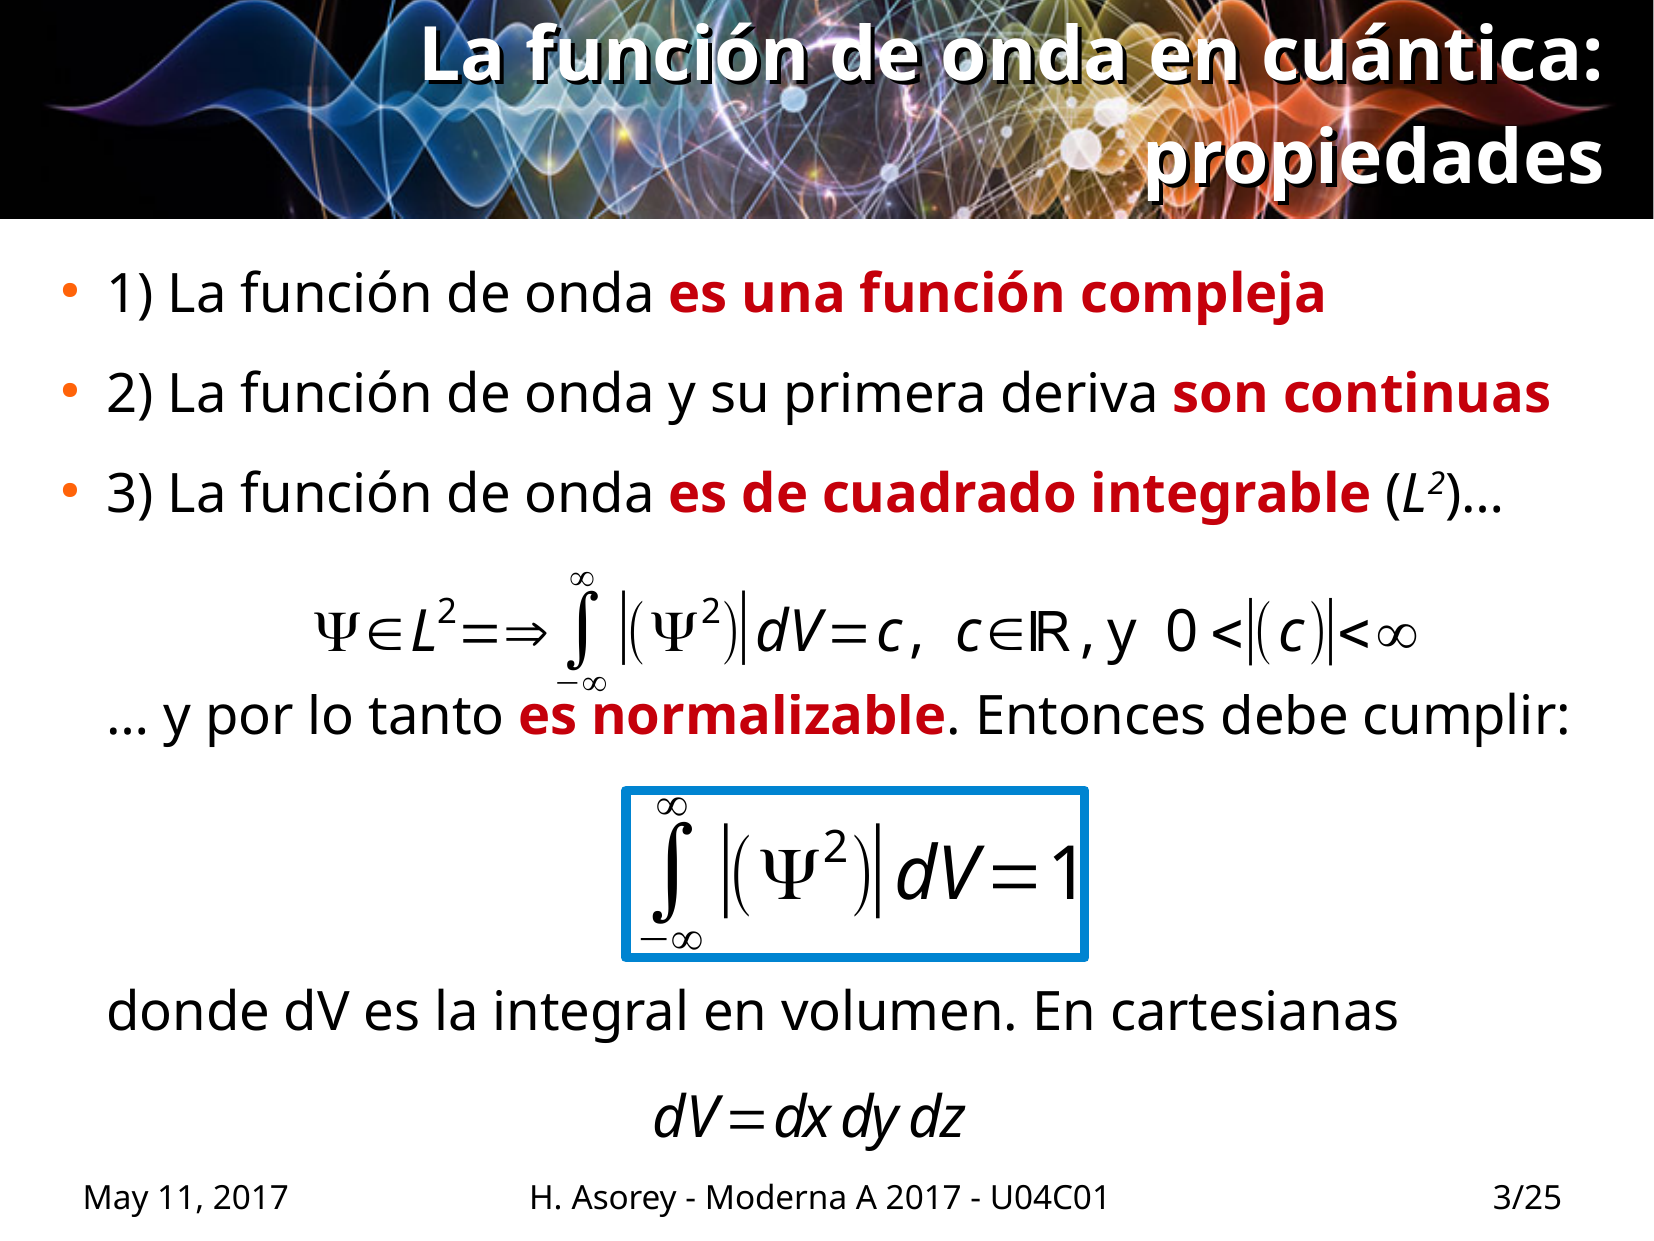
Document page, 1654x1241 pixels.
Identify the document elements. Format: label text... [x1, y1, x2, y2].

picture [0, 0, 1654, 219]
chart [304, 570, 1426, 694]
list 1) La función de onda es una función compleja 2) La función de onda y su primera deriva son continuas 3) La función de onda es de cuadrado integrable (L2)… … y por lo tanto es normalizable. Entonces debe cumplir: donde dV es la integral en volumen. En cartesianas [45, 255, 1606, 1156]
title La función de onda en cuántica: propiedades [45, 15, 1606, 191]
chart [645, 1081, 974, 1153]
chart [630, 795, 1081, 954]
